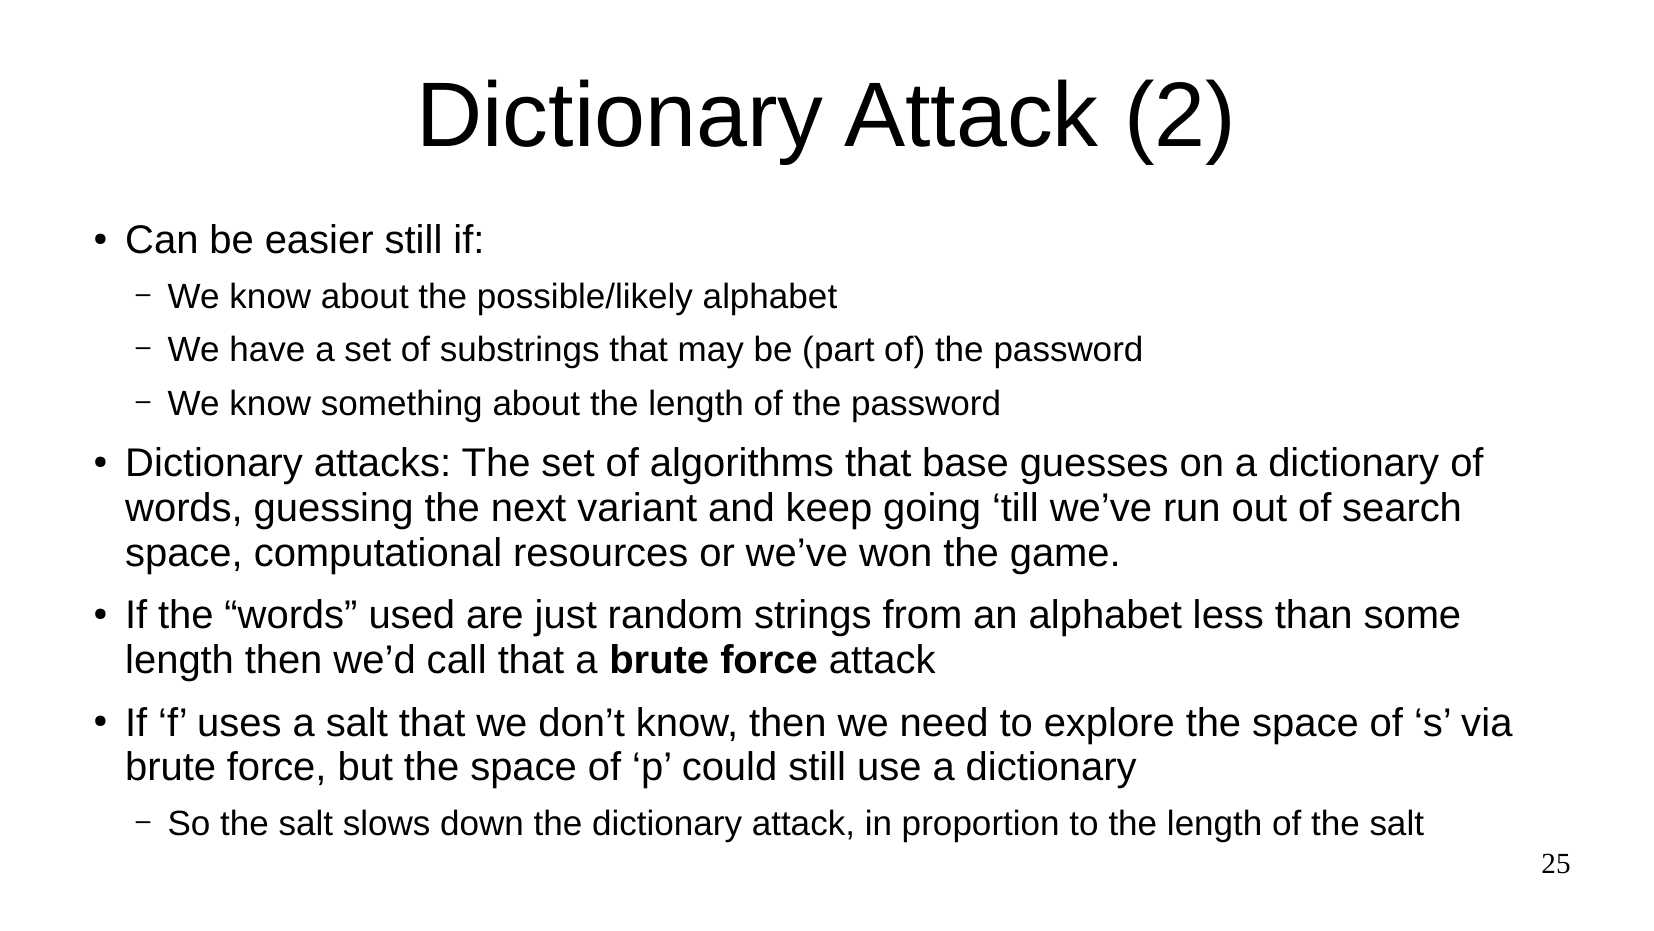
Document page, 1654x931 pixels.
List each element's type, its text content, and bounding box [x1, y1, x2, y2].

list Can be easier still if: We know about the possible/likely alphabet We have a set of substrings that may be (part of) the password We know something about the length of the password Dictionary attacks: The set of algorithms that base guesses on a dictionary of words, guessing the next variant and keep going ‘till we’ve run out of search space, computational resources or we’ve won the game. If the “words” used are just random strings from an alphabet less than some length then we’d call that a brute force attack If ‘f’ uses a salt that we don’t know, then we need to explore the space of ‘s’ via brute force, but the space of ‘p’ could still use a dictionary So the salt slows down the dictionary attack, in proportion to the length of the salt [82, 217, 1571, 850]
title Dictionary Attack (2) [82, 37, 1571, 193]
